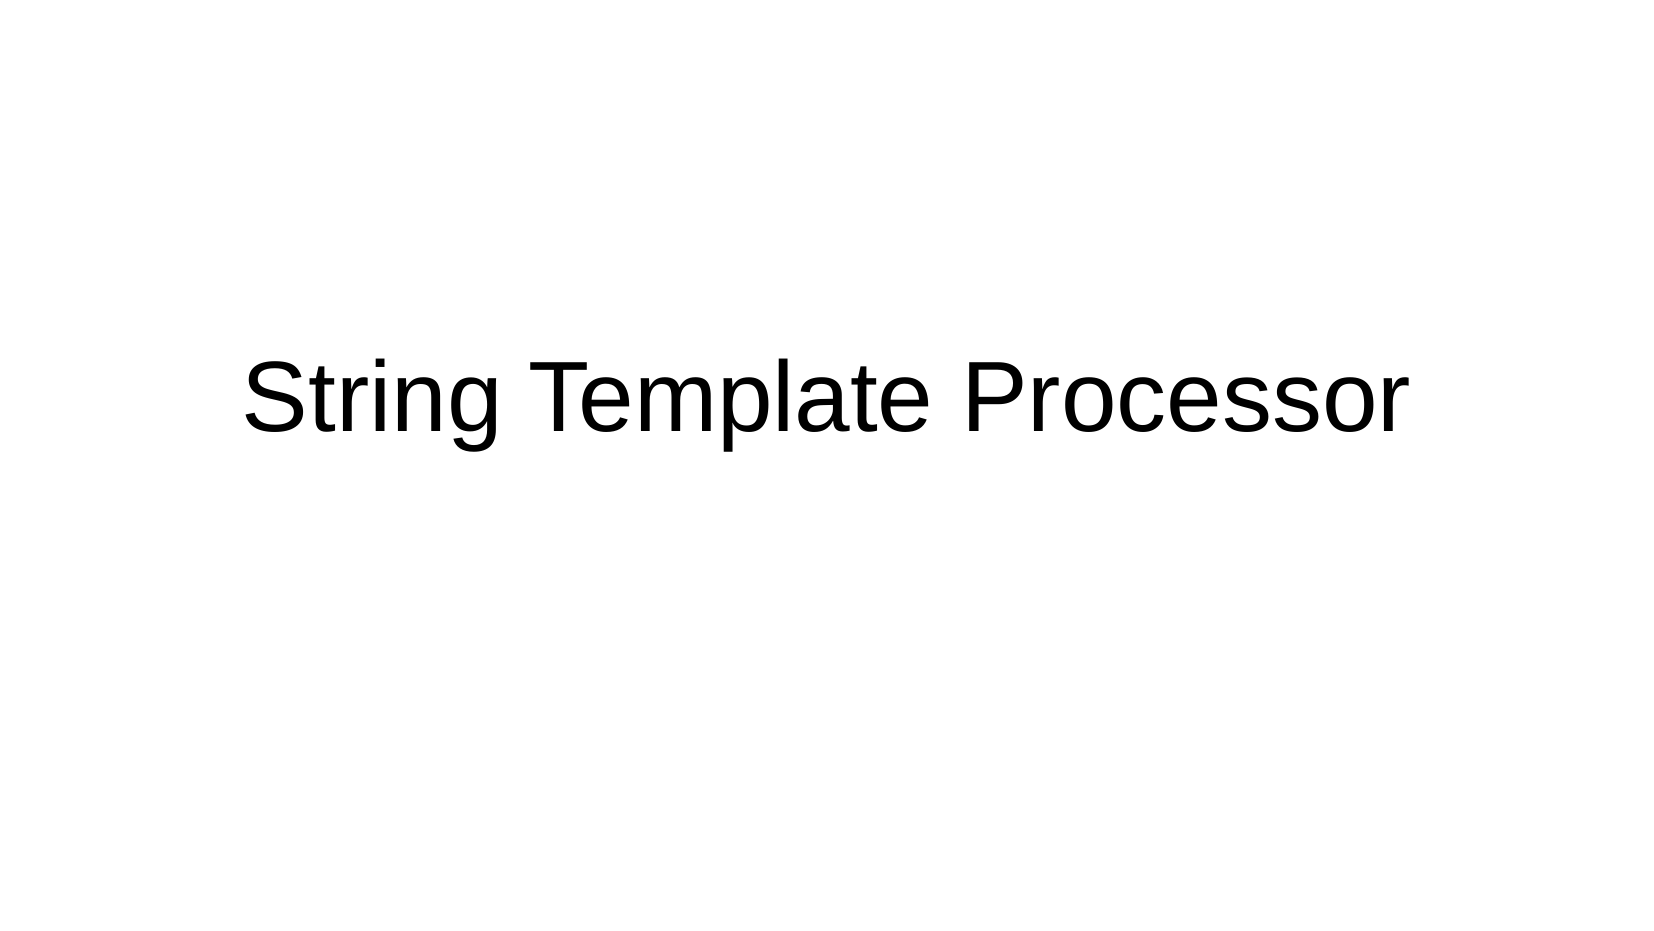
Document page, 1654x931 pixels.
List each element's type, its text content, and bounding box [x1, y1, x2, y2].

subtitle String Template Processor [82, 37, 1571, 757]
